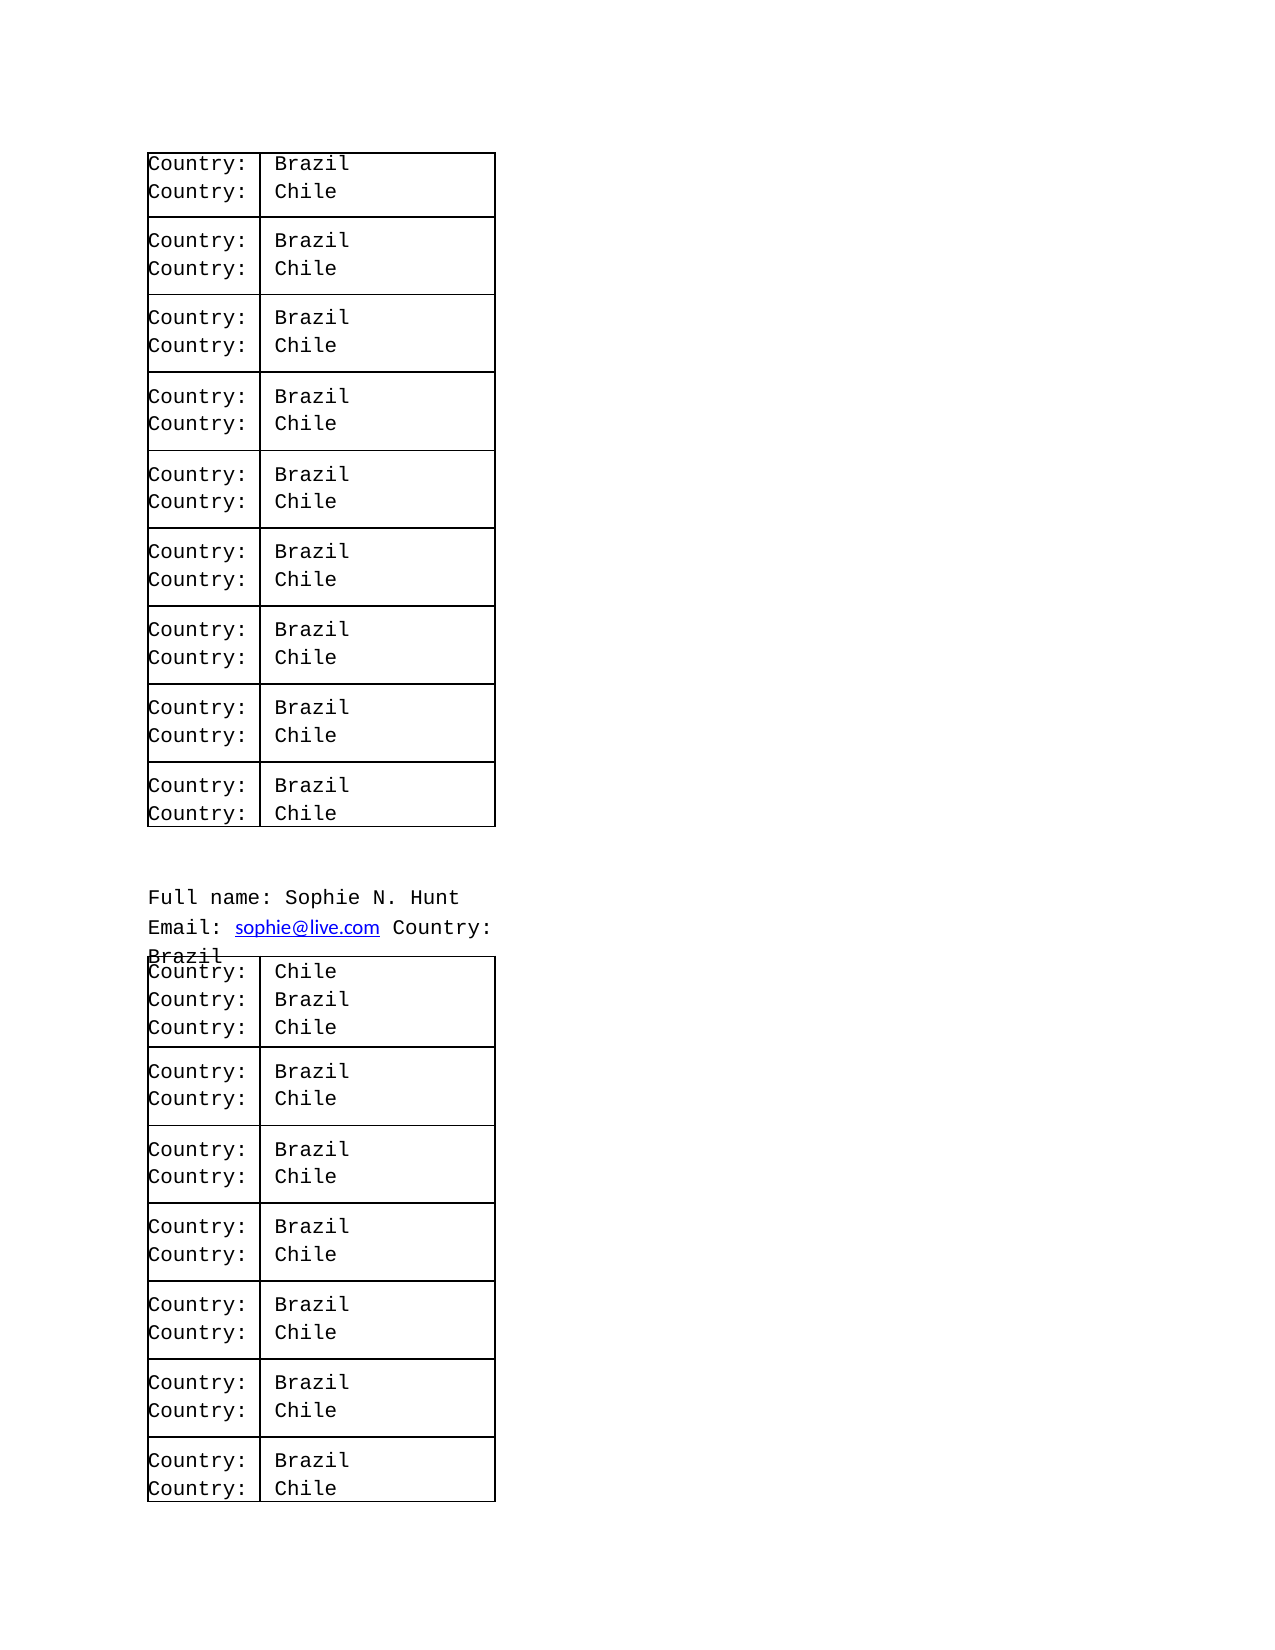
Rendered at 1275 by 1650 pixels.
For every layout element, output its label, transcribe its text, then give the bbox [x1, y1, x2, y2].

table_cell Brazil Chile [261, 1048, 494, 1125]
table_cell Country: Country: [149, 295, 259, 371]
table_cell Country: Country: [149, 529, 259, 605]
table_cell Country: Country: [149, 373, 259, 450]
table_cell Country: Country: [149, 763, 259, 826]
table_header Country: Country: Country: [149, 957, 259, 1046]
table_cell Brazil Chile [261, 451, 494, 527]
table_cell Brazil Chile [261, 529, 494, 605]
table_cell Country: Country: [149, 1438, 259, 1501]
table_cell Brazil Chile [261, 1204, 494, 1280]
table_cell Brazil Chile [261, 607, 494, 683]
table_cell Brazil Chile [261, 1360, 494, 1436]
table_cell Country: Country: [149, 1048, 259, 1125]
table_cell Brazil Chile [261, 685, 494, 761]
table_cell Country: Country: [149, 1126, 259, 1202]
table_cell Country: Country: [149, 607, 259, 683]
table_cell Country: Country: [149, 218, 259, 294]
table_cell Country: Country: [149, 1204, 259, 1280]
table_cell Brazil Chile [261, 295, 494, 371]
table_cell Brazil Chile [261, 763, 494, 826]
text_box Full name: Sophie N. Hunt Email: sophie@live.com Country: Brazil [147, 878, 495, 956]
table_cell Country: Country: [149, 1360, 259, 1436]
table_header Country: Country: [149, 154, 259, 216]
table_cell Brazil Chile [261, 1282, 494, 1358]
table_cell Brazil Chile [261, 1126, 494, 1202]
table_header Brazil Chile [261, 154, 494, 216]
table_cell Brazil Chile [261, 1438, 494, 1501]
table_cell Country: Country: [149, 685, 259, 761]
table_cell Brazil Chile [261, 218, 494, 294]
table_cell Brazil Chile [261, 373, 494, 450]
table_cell Country: Country: [149, 1282, 259, 1358]
table_header Chile Brazil Chile [261, 957, 494, 1046]
table_cell Country: Country: [149, 451, 259, 527]
